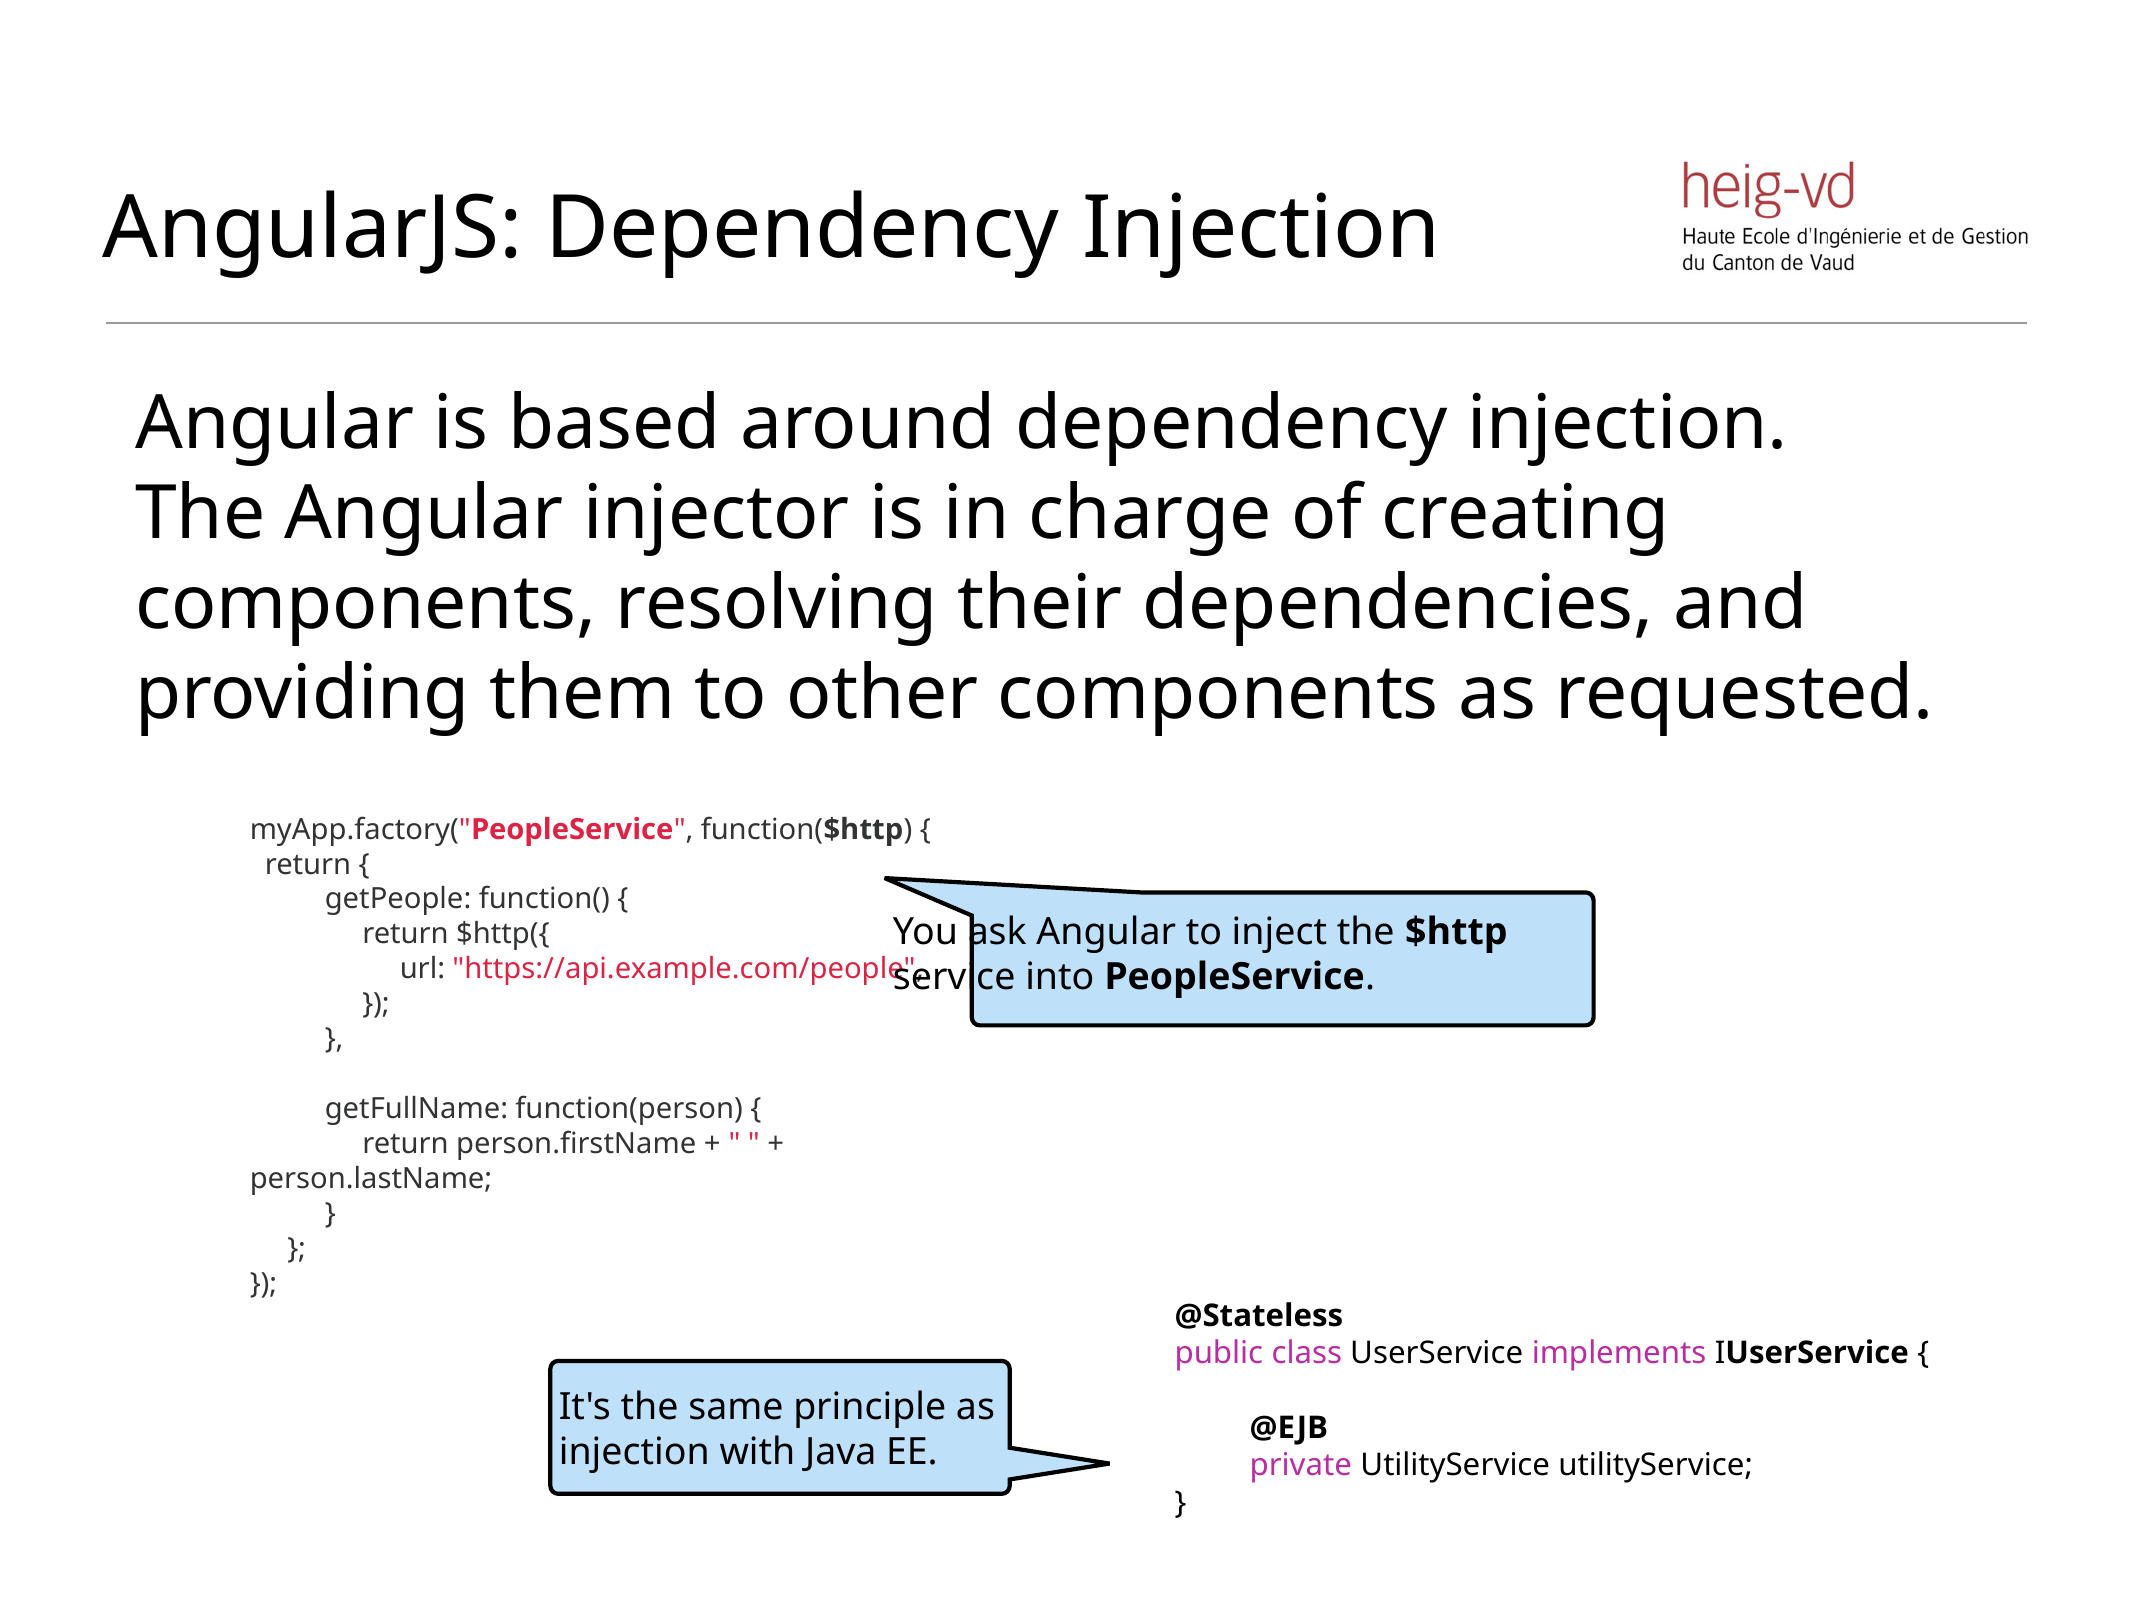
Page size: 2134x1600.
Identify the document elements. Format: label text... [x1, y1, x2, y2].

text_box Angular is based around dependency injection. The Angular injector is in charge of creating components, resolving their dependencies, and providing them to other components as requested. [126, 364, 2007, 742]
text_box myApp.factory("PeopleService", function($http) { return { getPeople: function() { return $http({ url: "https://api.example.com/people", }); }, getFullName: function(person) { return person.firstName + " " + person.lastName; } }; }); [241, 818, 940, 1291]
title AngularJS: Dependency Injection [93, 54, 2040, 284]
text_box @Stateless public class UserService implements IUserService { @EJB private UtilityService utilityService; } [1166, 1286, 1938, 1528]
text_box You ask Angular to inject the $http service into PeopleService. [884, 878, 1594, 1026]
text_box It's the same principle as injection with Java EE. [550, 1360, 1110, 1494]
